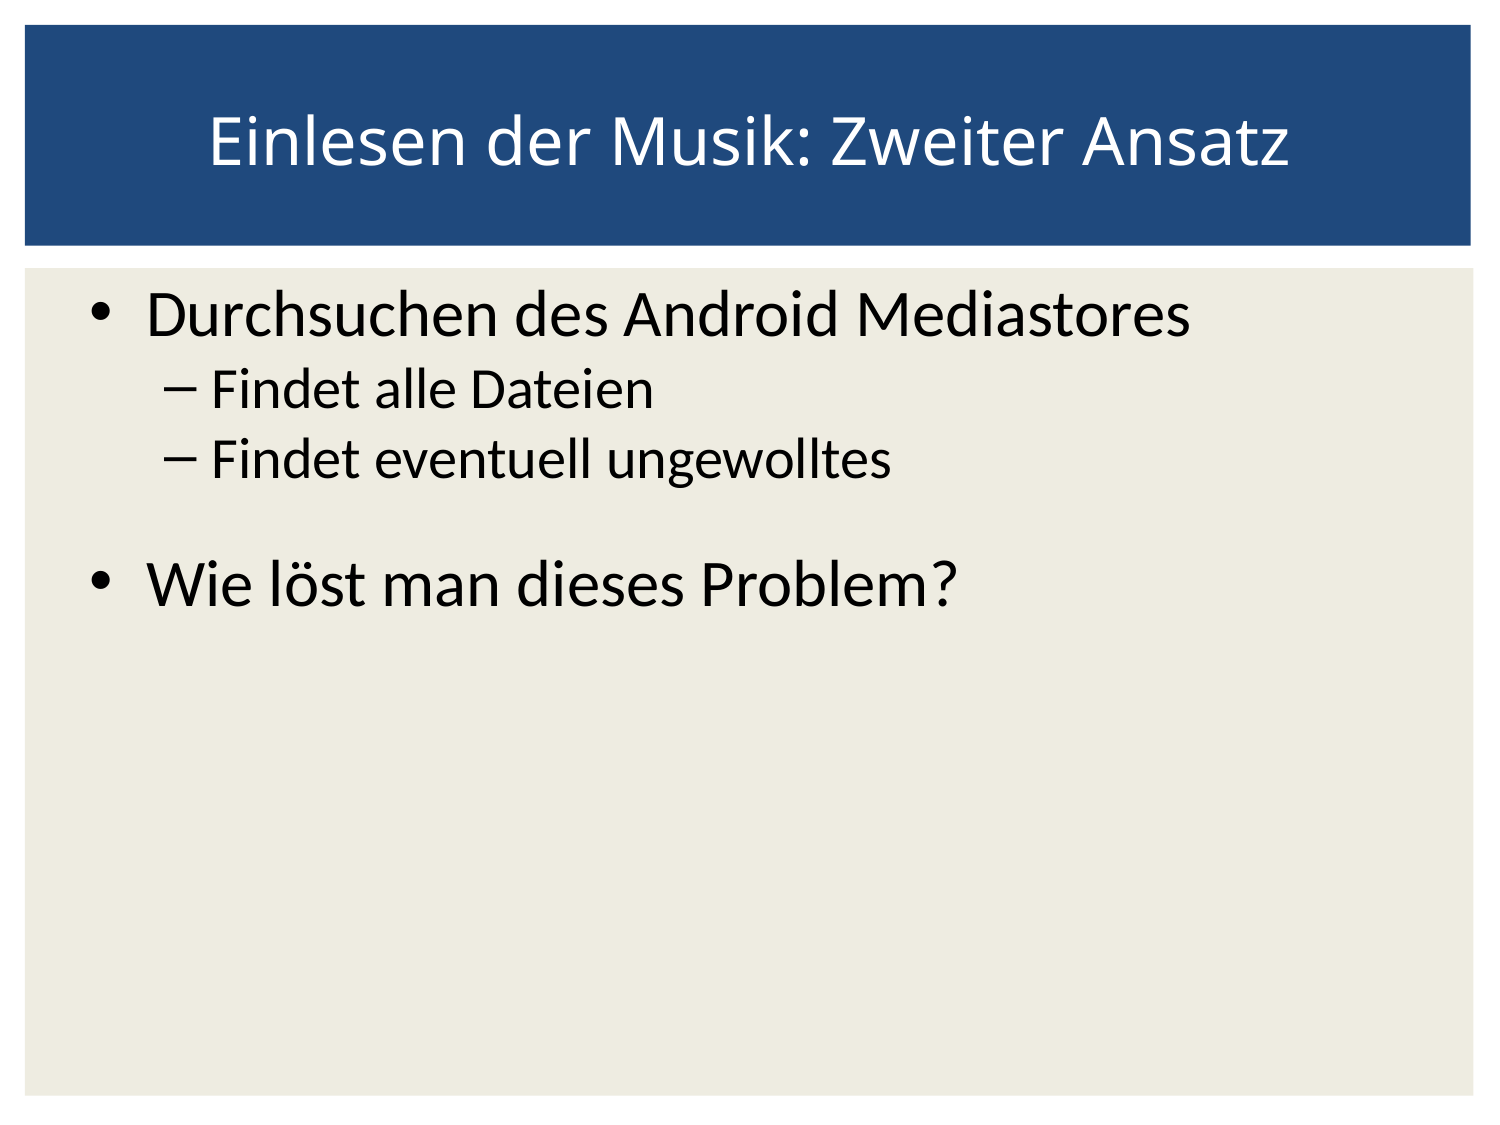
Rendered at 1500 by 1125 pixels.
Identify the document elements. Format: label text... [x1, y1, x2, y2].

text_box Einlesen der Musik: Zweiter Ansatz [75, 45, 1425, 233]
text_box Durchsuchen des Android Mediastores Findet alle Dateien Findet eventuell ungewolltes Wie löst man dieses Problem? [75, 262, 1425, 1005]
